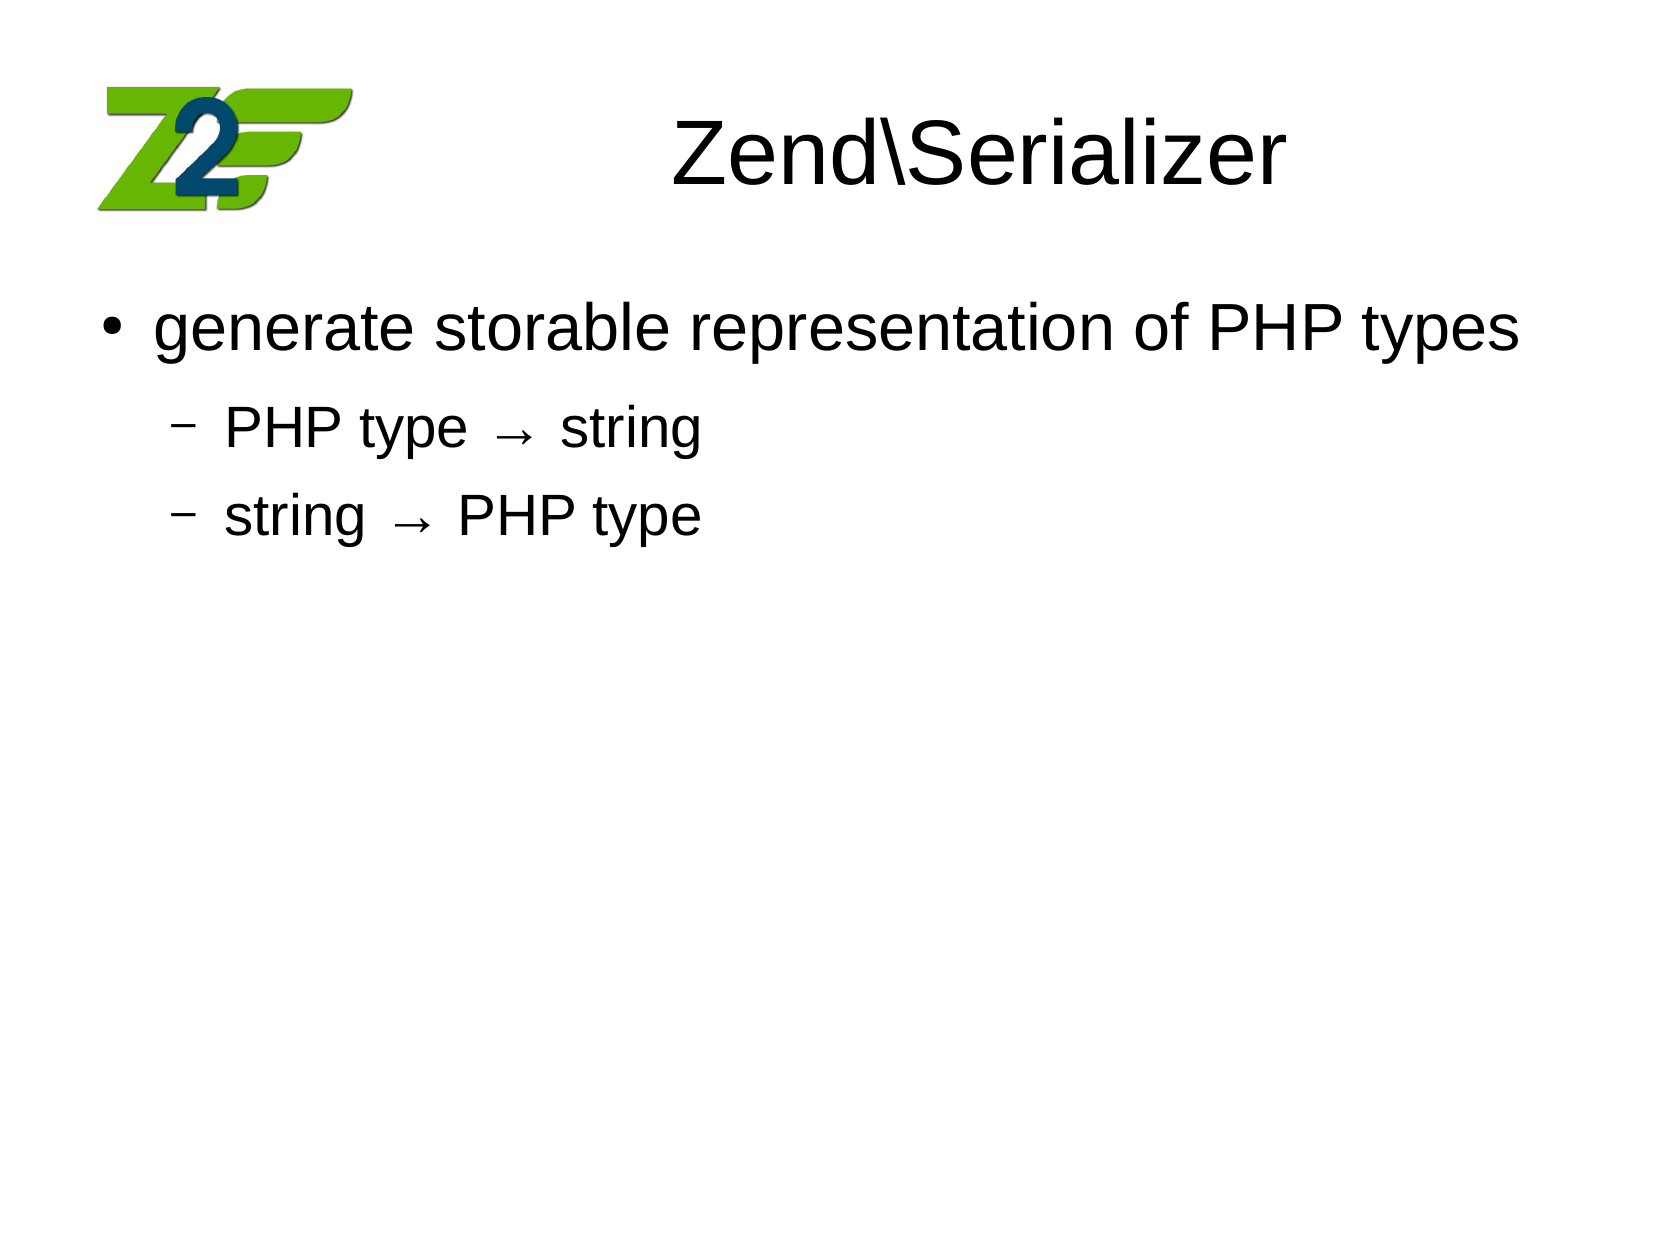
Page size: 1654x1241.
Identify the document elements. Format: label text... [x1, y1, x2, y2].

title Zend\Serializer [389, 49, 1571, 257]
list generate storable representation of PHP types PHP type → string string → PHP type [82, 290, 1538, 1010]
picture [94, 82, 355, 213]
